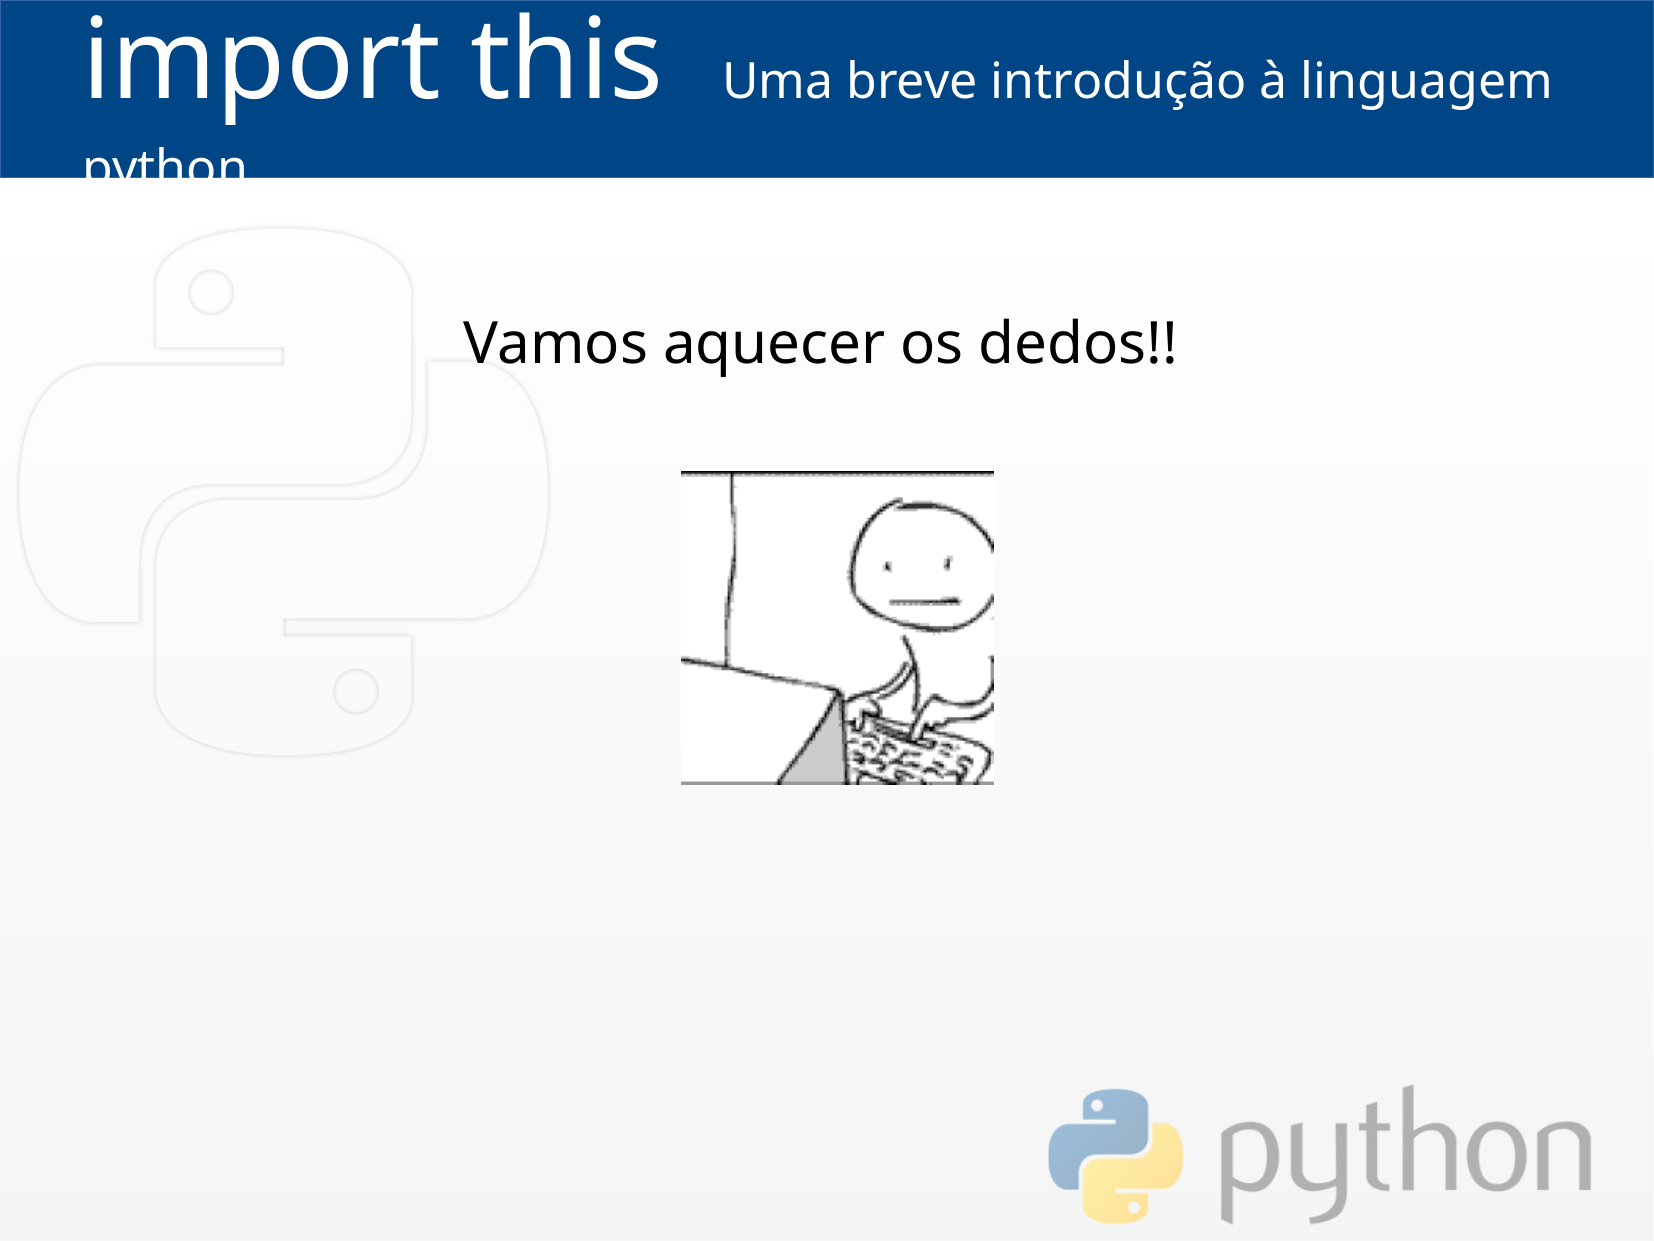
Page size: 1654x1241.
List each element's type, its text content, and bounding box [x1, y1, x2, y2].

picture [0, 208, 1654, 1241]
text_box [0, 0, 1654, 178]
subtitle Vamos aquecer os dedos!! [76, 238, 1565, 443]
title import this Uma breve introdução à linguagem python [82, 1, 1571, 178]
